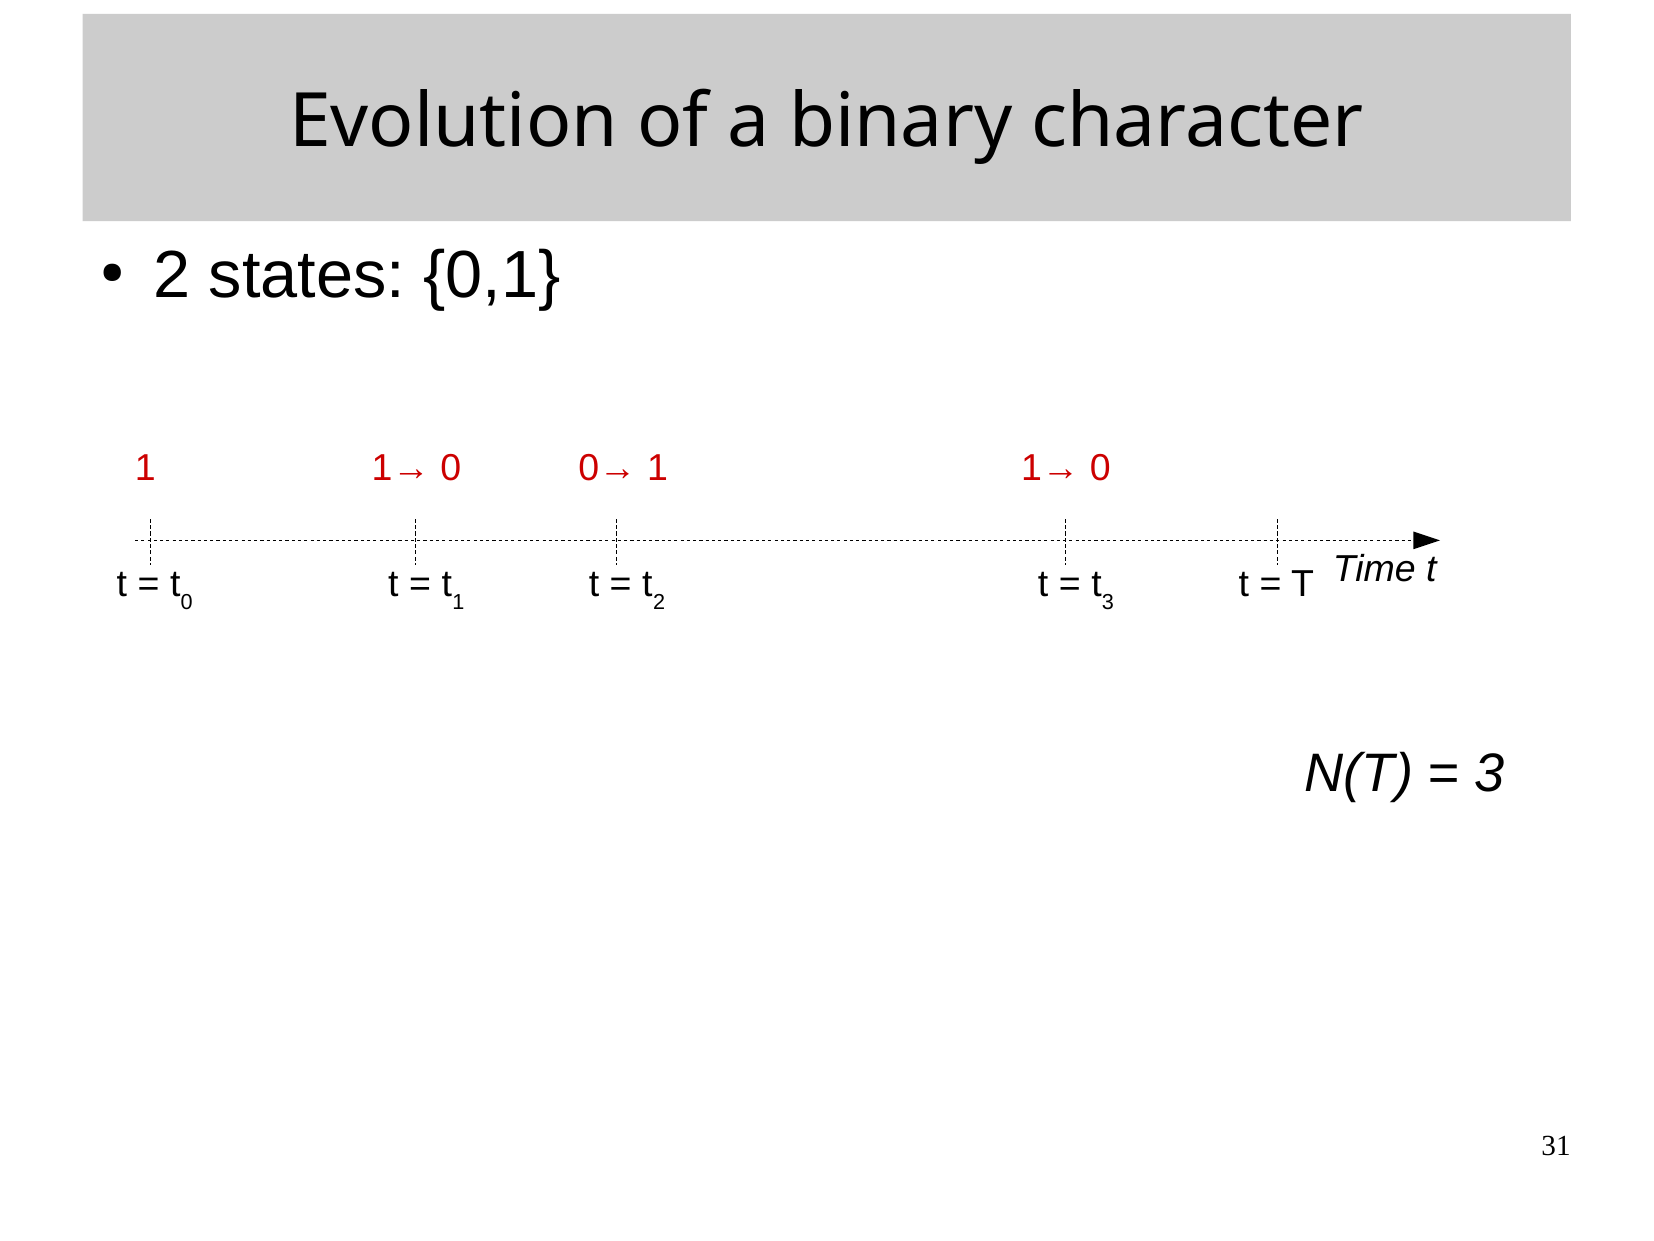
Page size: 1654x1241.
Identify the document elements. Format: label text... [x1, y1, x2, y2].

list 2 states: {0,1} [82, 237, 1571, 421]
text_box Time t [1318, 540, 1514, 598]
text_box 0→ 1 [563, 438, 684, 496]
text_box 1→ 0 [356, 438, 477, 496]
text_box 1 [120, 438, 196, 496]
text_box t = t0 [101, 555, 211, 622]
text_box 1→ 0 [1006, 438, 1127, 496]
text_box t = t3 [1023, 555, 1132, 622]
text_box t = t2 [574, 555, 683, 622]
text_box t = t1 [373, 555, 482, 622]
title Evolution of a binary character [82, 13, 1571, 222]
text_box N(T) = 3 [1290, 735, 1576, 824]
text_box t = T [1223, 555, 1333, 613]
